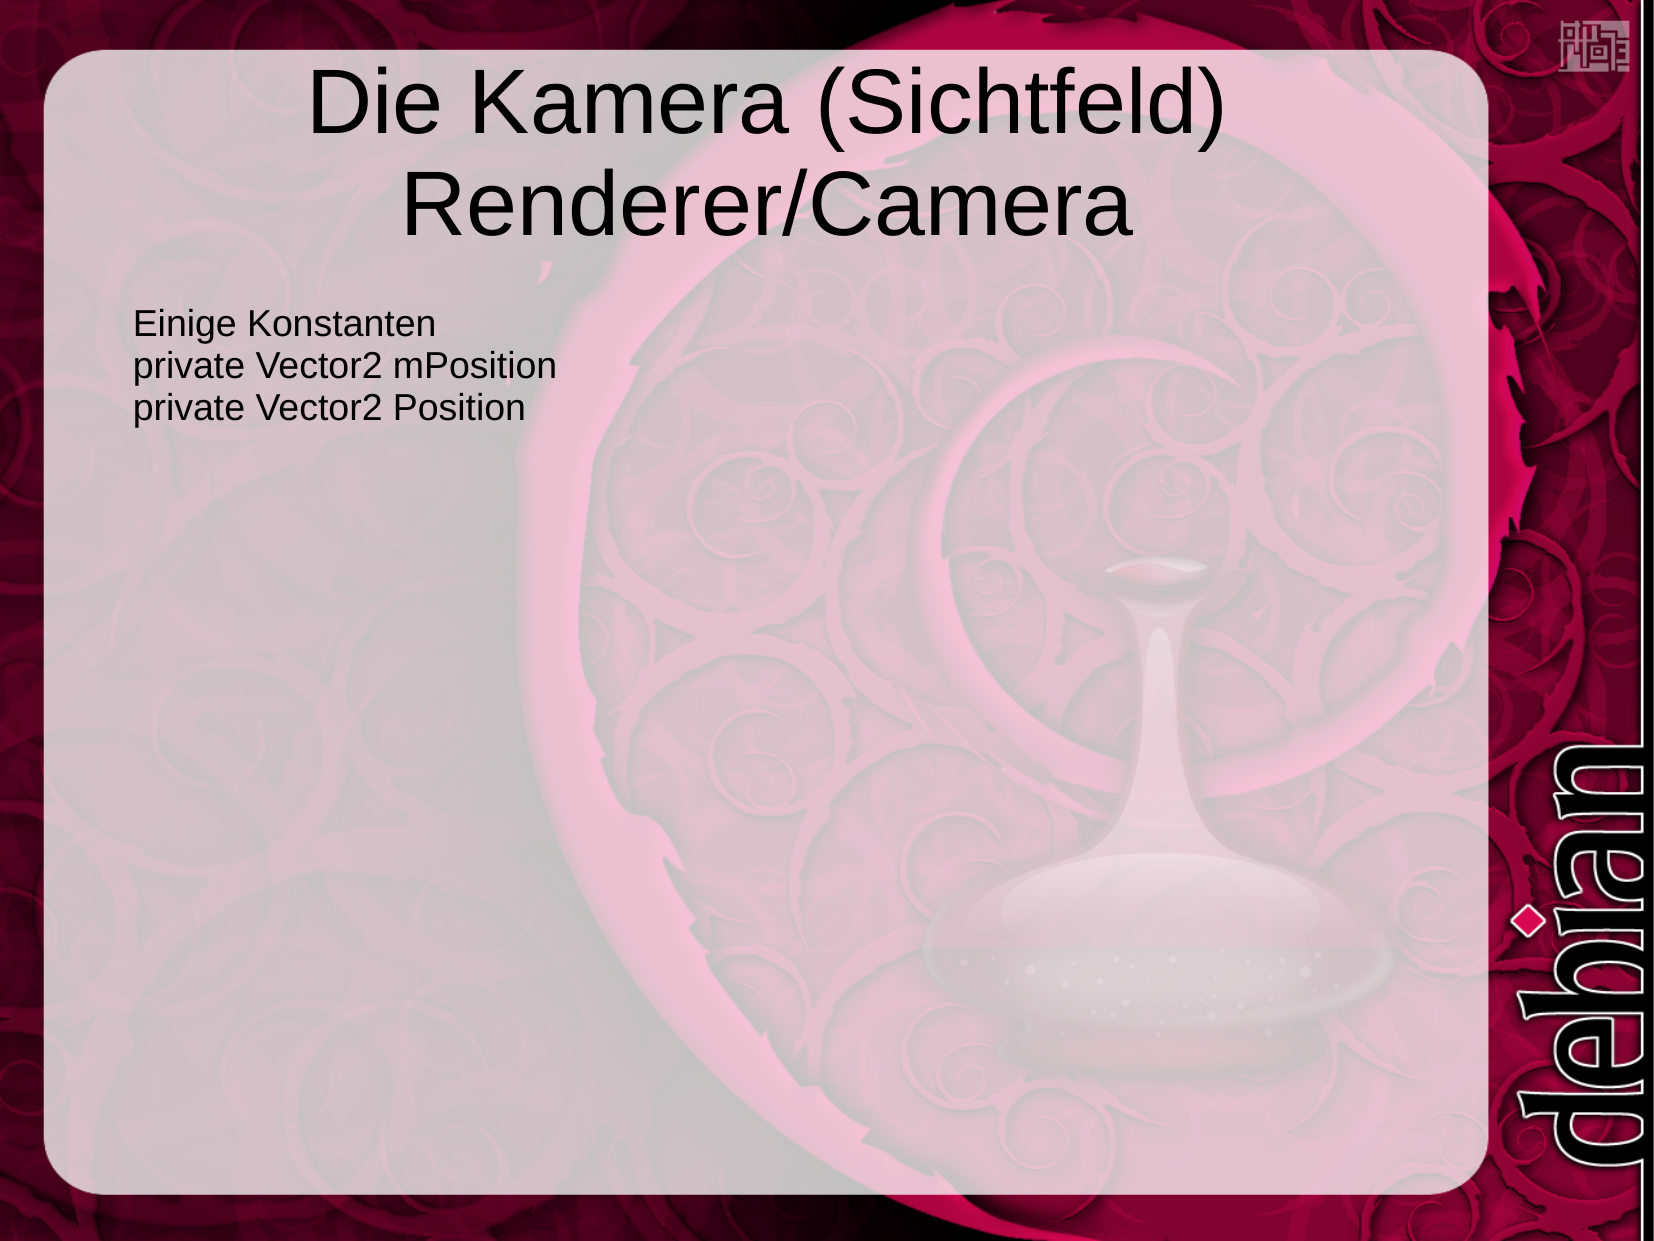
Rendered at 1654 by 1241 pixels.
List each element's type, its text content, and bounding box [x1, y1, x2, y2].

title Die Kamera (Sichtfeld) Renderer/Camera [59, 49, 1477, 257]
picture [0, 0, 1654, 1241]
text_box Einige Konstanten private Vector2 mPosition private Vector2 Position [118, 295, 857, 437]
